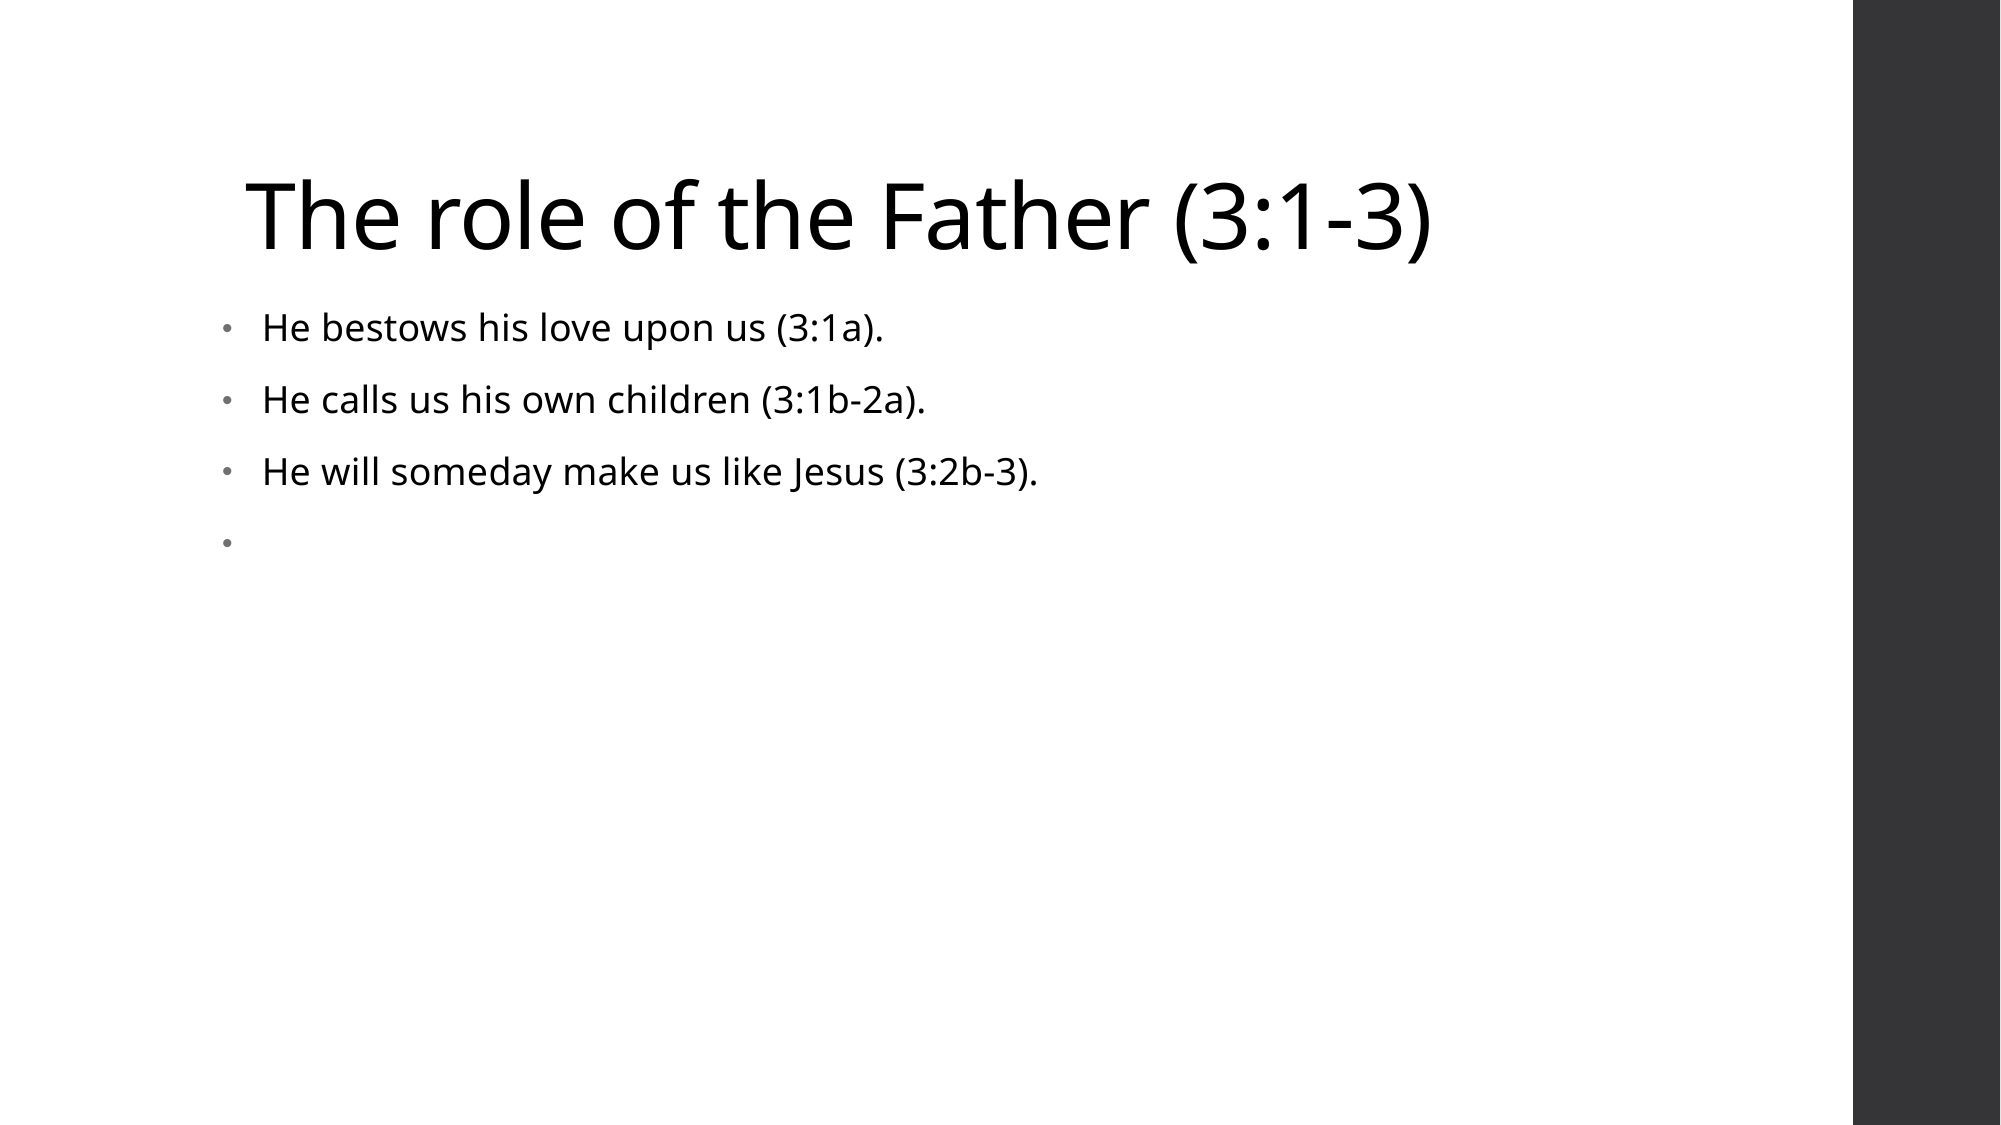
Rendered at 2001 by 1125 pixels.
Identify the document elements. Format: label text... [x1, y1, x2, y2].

title The role of the Father (3:1-3) [206, 60, 1797, 278]
list He bestows his love upon us (3:1a). He calls us his own children (3:1b-2a). He will someday make us like Jesus (3:2b-3). [206, 299, 1617, 1014]
